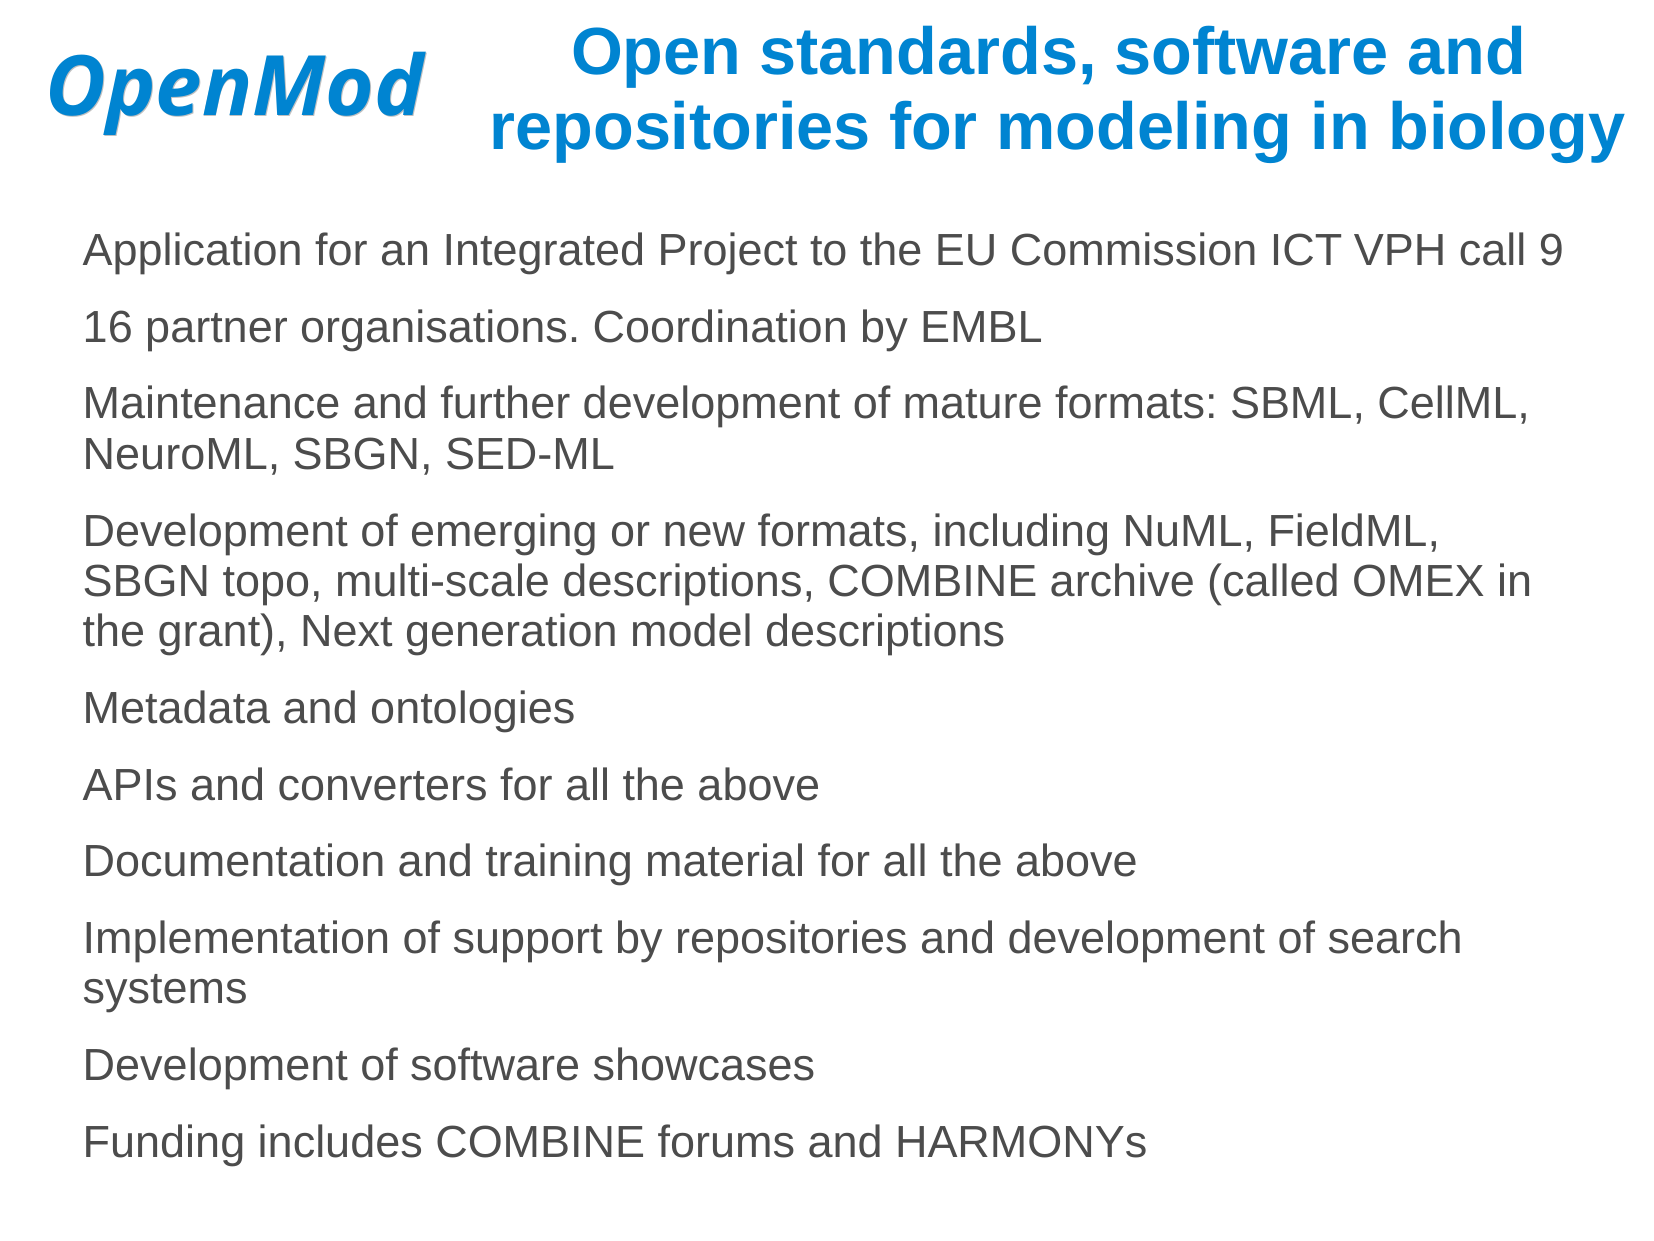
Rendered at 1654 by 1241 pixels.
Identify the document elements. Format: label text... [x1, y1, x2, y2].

title Open standards, software and repositories for modeling in biology [480, 14, 1636, 164]
list Application for an Integrated Project to the EU Commission ICT VPH call 9 16 partner organisations. Coordination by EMBL Maintenance and further development of mature formats: SBML, CellML, NeuroML, SBGN, SED-ML Development of emerging or new formats, including NuML, FieldML, SBGN topo, multi-scale descriptions, COMBINE archive (called OMEX in the grant), Next generation model descriptions Metadata and ontologies APIs and converters for all the above Documentation and training material for all the above Implementation of support by repositories and development of search systems Development of software showcases Funding includes COMBINE forums and HARMONYs [82, 224, 1571, 1191]
text_box OpenMod [31, 19, 473, 143]
